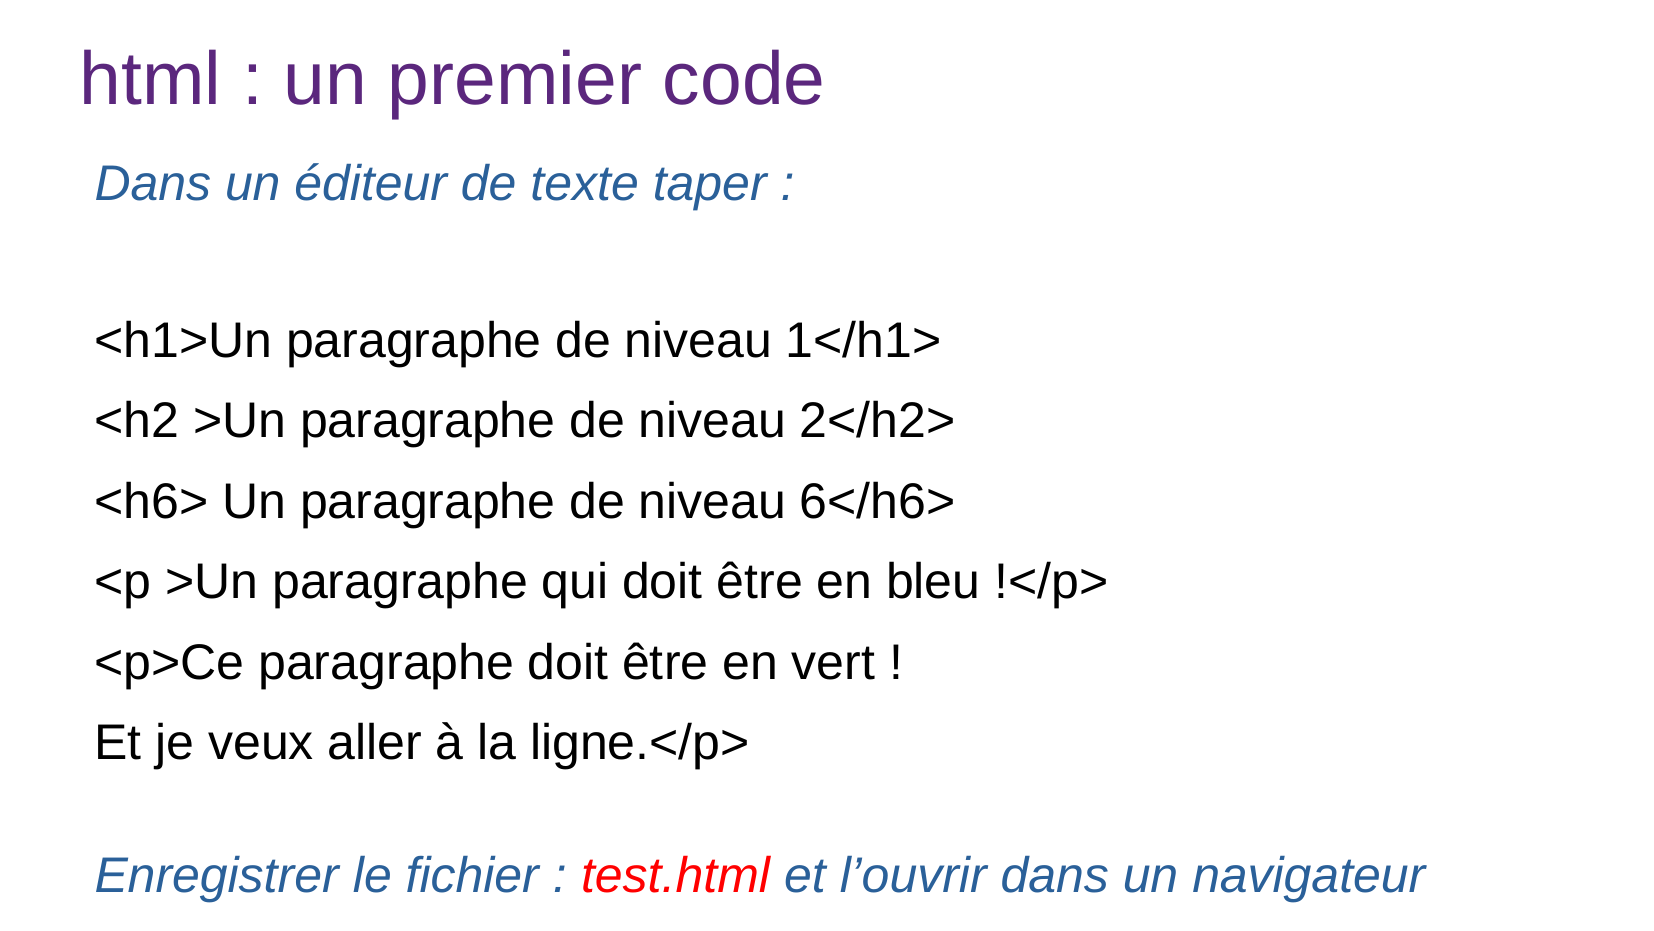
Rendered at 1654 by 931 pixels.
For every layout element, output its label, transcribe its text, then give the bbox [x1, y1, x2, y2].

title html : un premier code [79, 36, 1557, 148]
text_box Dans un éditeur de texte taper : <h1>Un paragraphe de niveau 1</h1> <h2 >Un paragraphe de niveau 2</h2> <h6> Un paragraphe de niveau 6</h6> <p >Un paragraphe qui doit être en bleu !</p> <p>Ce paragraphe doit être en vert ! Et je veux aller à la ligne.</p> Enregistrer le fichier : test.html et l’ouvrir dans un navigateur [79, 147, 1645, 911]
